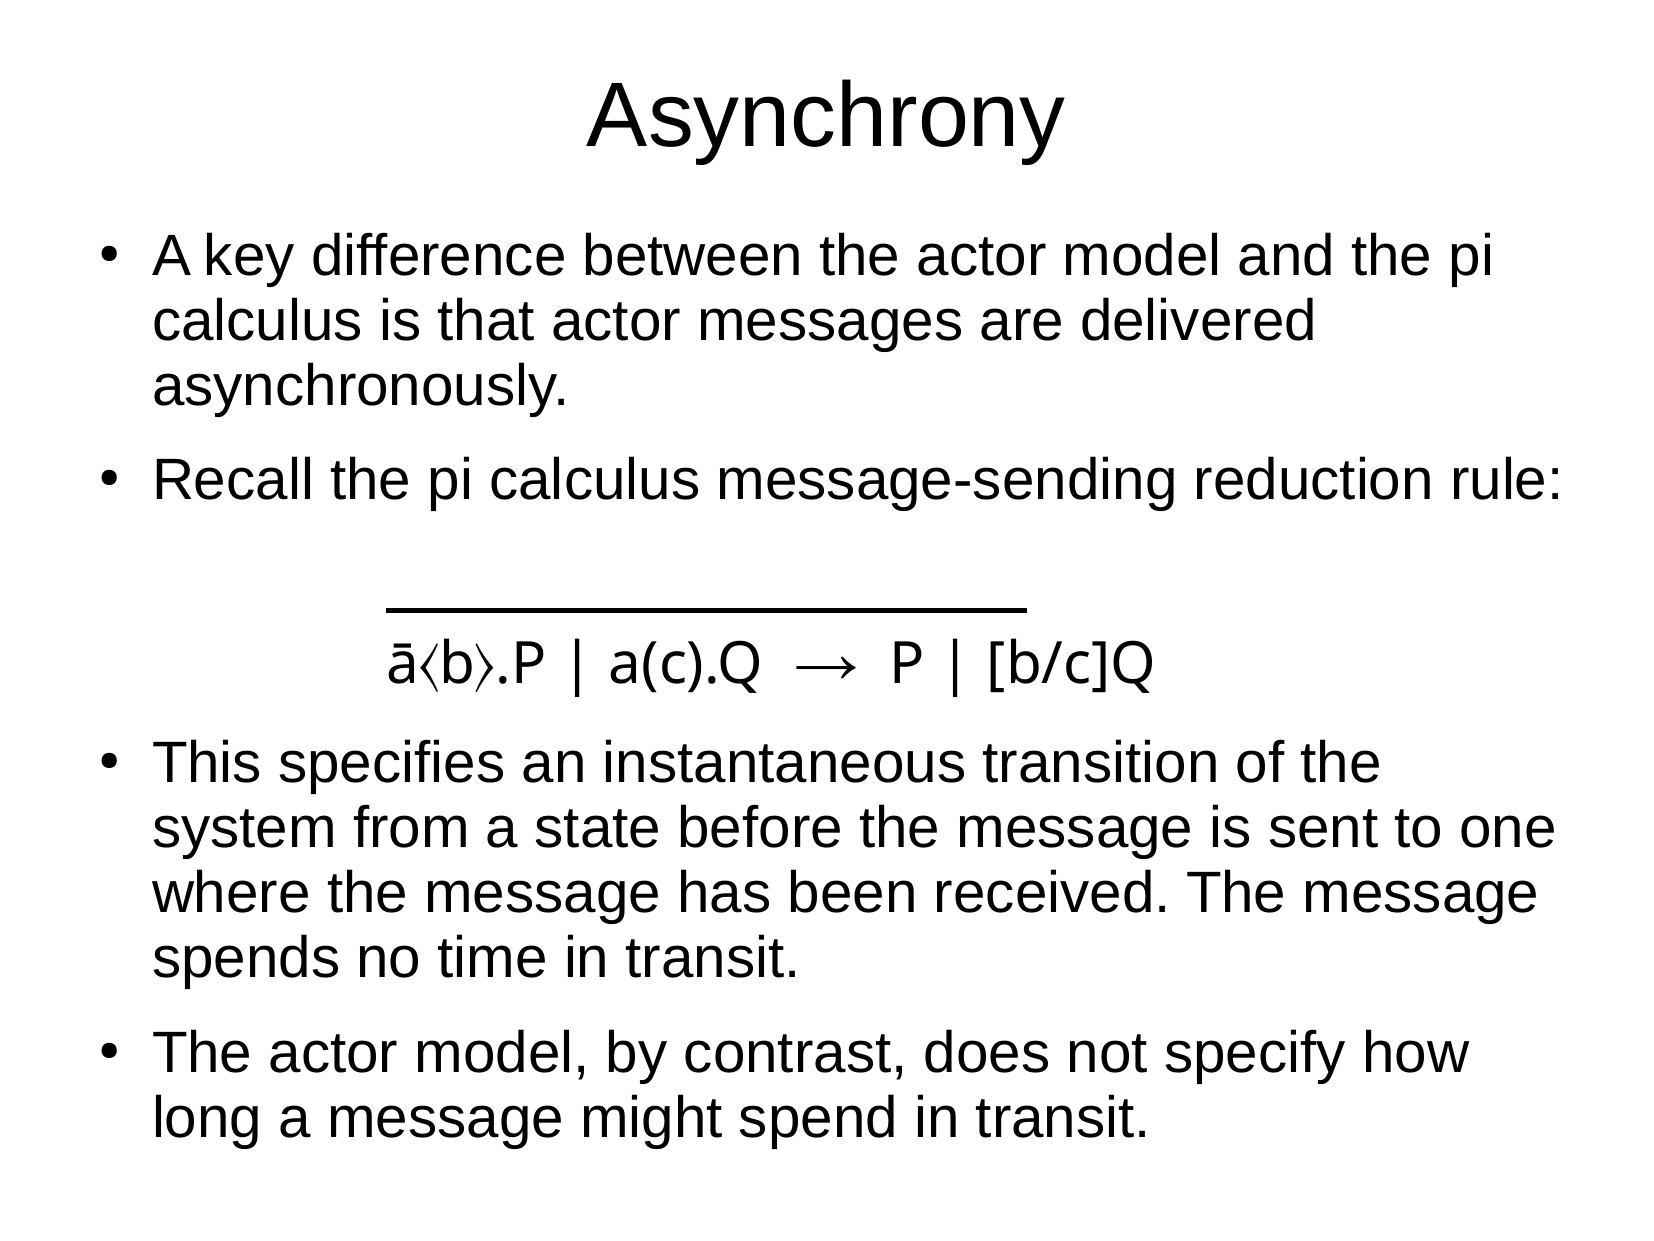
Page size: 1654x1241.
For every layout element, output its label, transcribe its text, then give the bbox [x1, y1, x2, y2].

title Asynchrony [82, 49, 1571, 181]
list A key difference between the actor model and the pi calculus is that actor messages are delivered asynchronously. Recall the pi calculus message-sending reduction rule: ā〈b〉.P | a(c).Q → P | [b/c]Q This specifies an instantaneous transition of the system from a state before the message is sent to one where the message has been received. The message spends no time in transit. The actor model, by contrast, does not specify how long a message might spend in transit. [81, 222, 1570, 1131]
